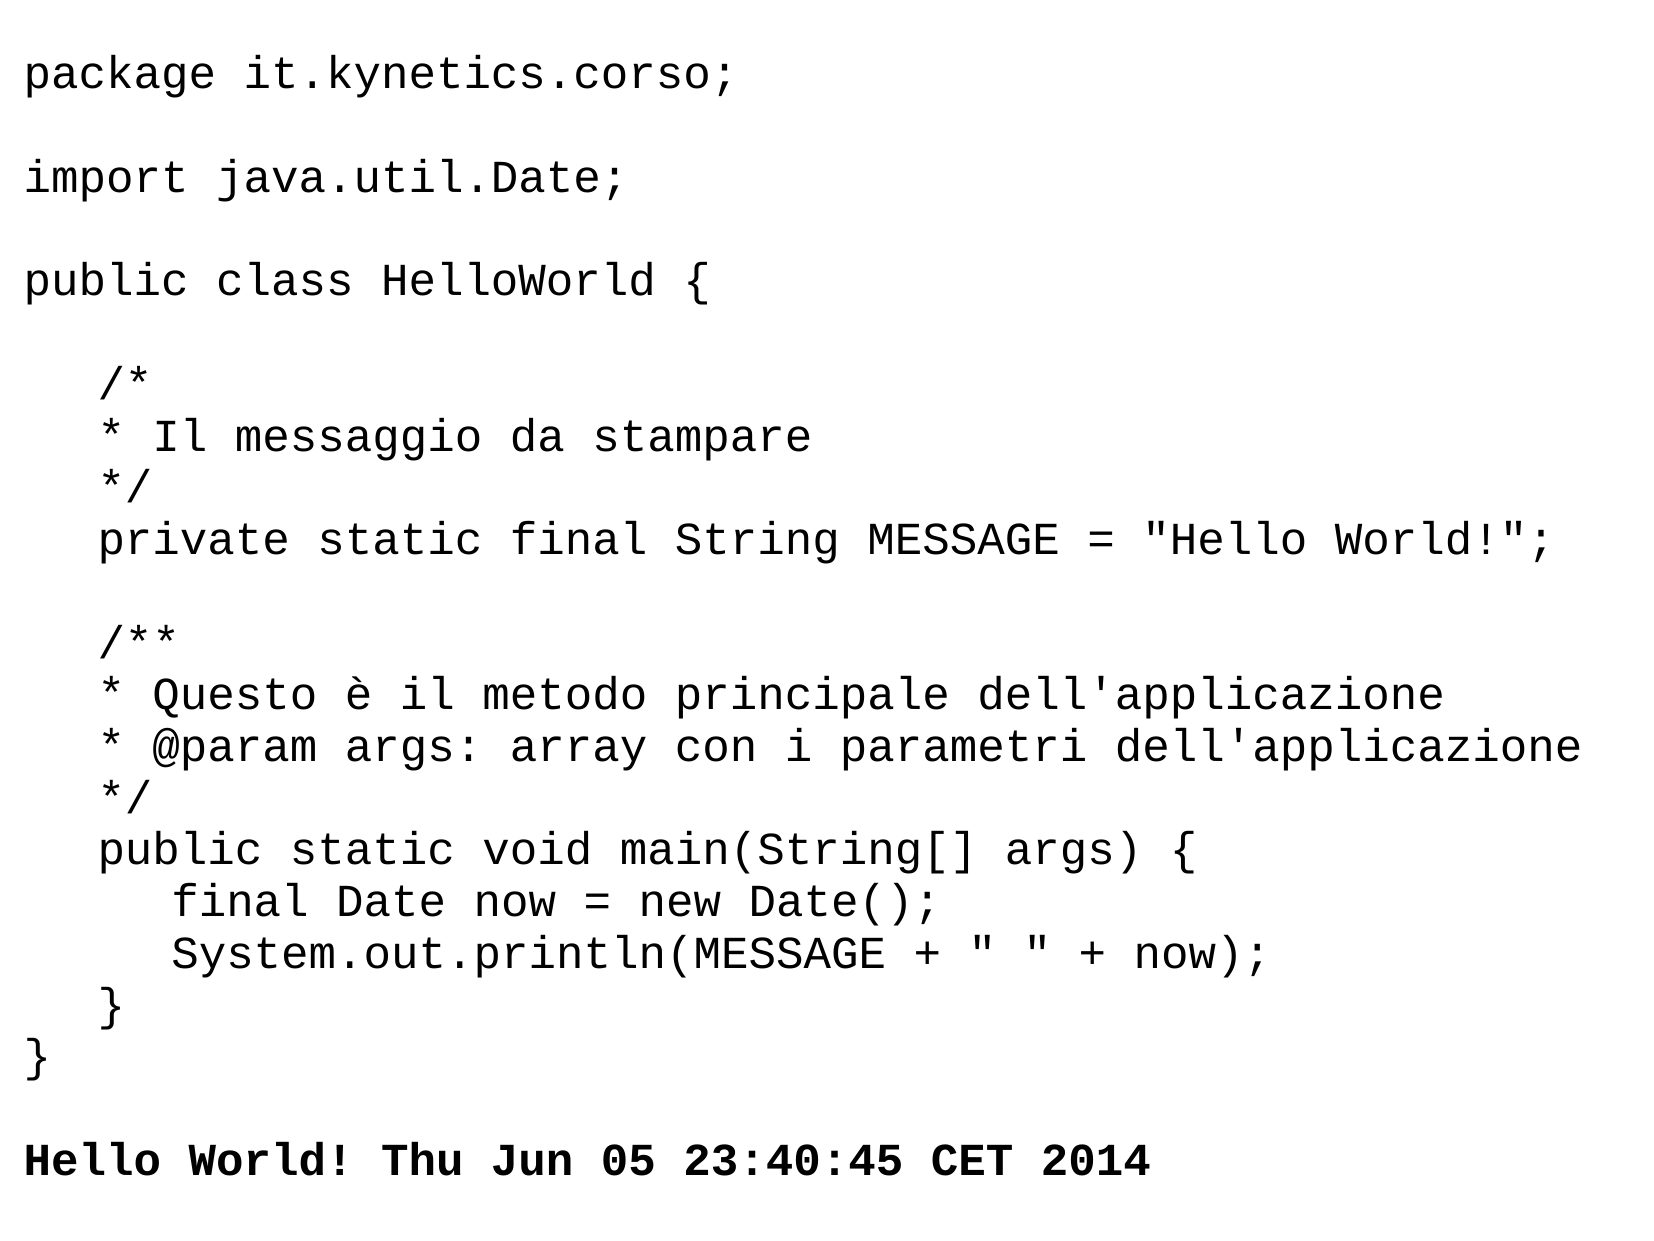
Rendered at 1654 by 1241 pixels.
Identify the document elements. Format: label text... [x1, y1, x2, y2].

subtitle package it.kynetics.corso; import java.util.Date; public class HelloWorld { /* * Il messaggio da stampare */ private static final String MESSAGE = "Hello World!"; /** * Questo è il metodo principale dell'applicazione * @param args: array con i parametri dell'applicazione */ public static void main(String[] args) { final Date now = new Date(); System.out.println(MESSAGE + " " + now); } } Hello World! Thu Jun 05 23:40:45 CET 2014 [23, 0, 1654, 1241]
